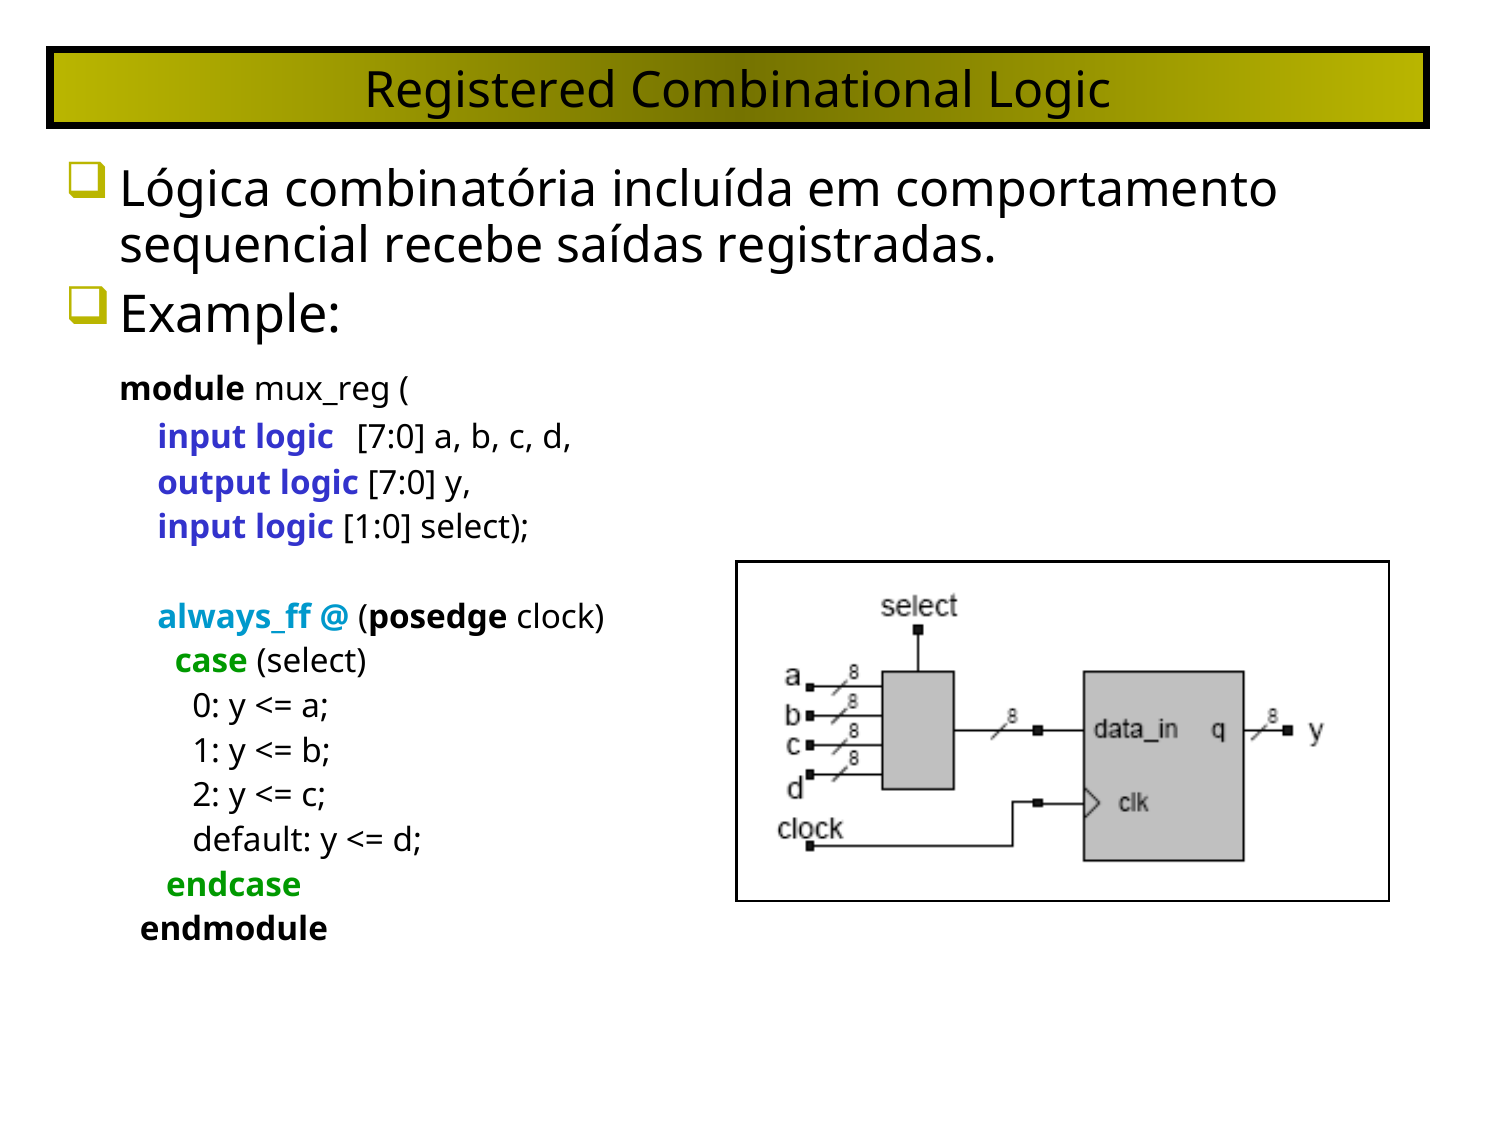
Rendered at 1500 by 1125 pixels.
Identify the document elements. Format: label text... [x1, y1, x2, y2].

title Registered Combinational Logic [49, 49, 1427, 124]
picture [737, 562, 1388, 901]
list Lógica combinatória incluída em comportamento sequencial recebe saídas registradas. Example: module mux_reg ( input logic [7:0] a, b, c, d, output logic [7:0] y, input logic [1:0] select); always_ff @ (posedge clock)‏ case (select)‏ 0: y <= a; 1: y <= b; 2: y <= c; default: y <= d; endcase endmodule [49, 124, 1427, 1035]
